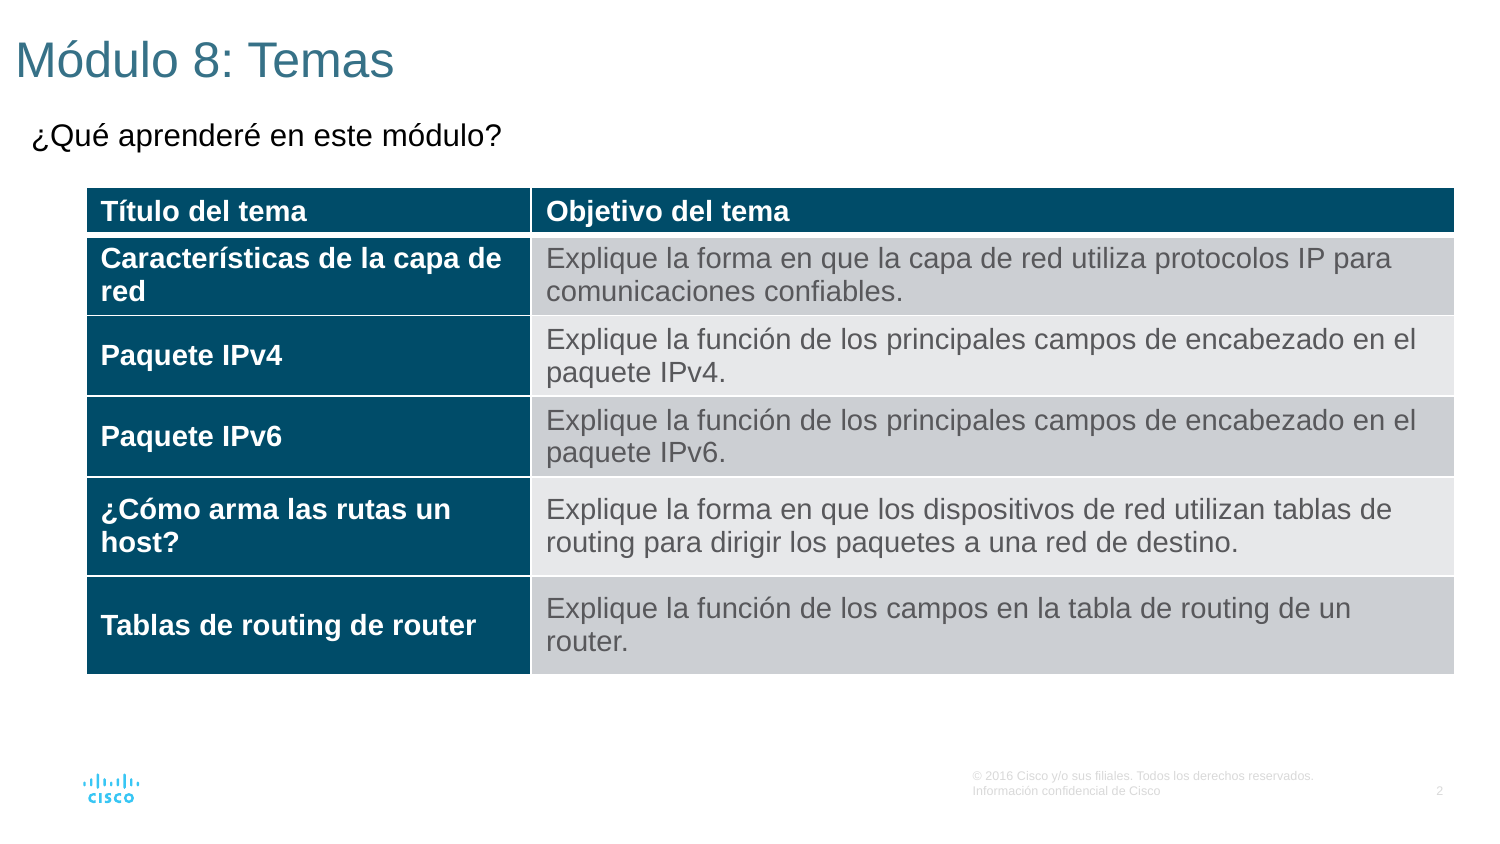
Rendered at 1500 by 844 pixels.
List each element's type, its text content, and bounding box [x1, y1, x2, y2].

table_cell Explique la forma en que la capa de red utiliza protocolos IP para comunicaciones confiables. [532, 238, 1454, 315]
table_cell Paquete IPv6 [87, 397, 530, 476]
list ¿Qué aprenderé en este módulo? [16, 107, 1455, 154]
table_cell Explique la función de los principales campos de encabezado en el paquete IPv4. [532, 316, 1454, 395]
table_header Objetivo del tema [532, 188, 1454, 232]
table_cell Explique la función de los principales campos de encabezado en el paquete IPv6. [532, 397, 1454, 476]
table_header Título del tema [87, 188, 530, 232]
title Módulo 8: Temas [0, 6, 1500, 108]
table_cell Paquete IPv4 [87, 316, 530, 395]
table_cell Explique la forma en que los dispositivos de red utilizan tablas de routing para dirigir los paquetes a una red de destino. [532, 478, 1454, 575]
table_cell ¿Cómo arma las rutas un host? [87, 478, 530, 575]
table_cell Características de la capa de red [87, 238, 530, 315]
table_cell Explique la función de los campos en la tabla de routing de un router. [532, 577, 1454, 674]
table_cell Tablas de routing de router [87, 577, 530, 674]
